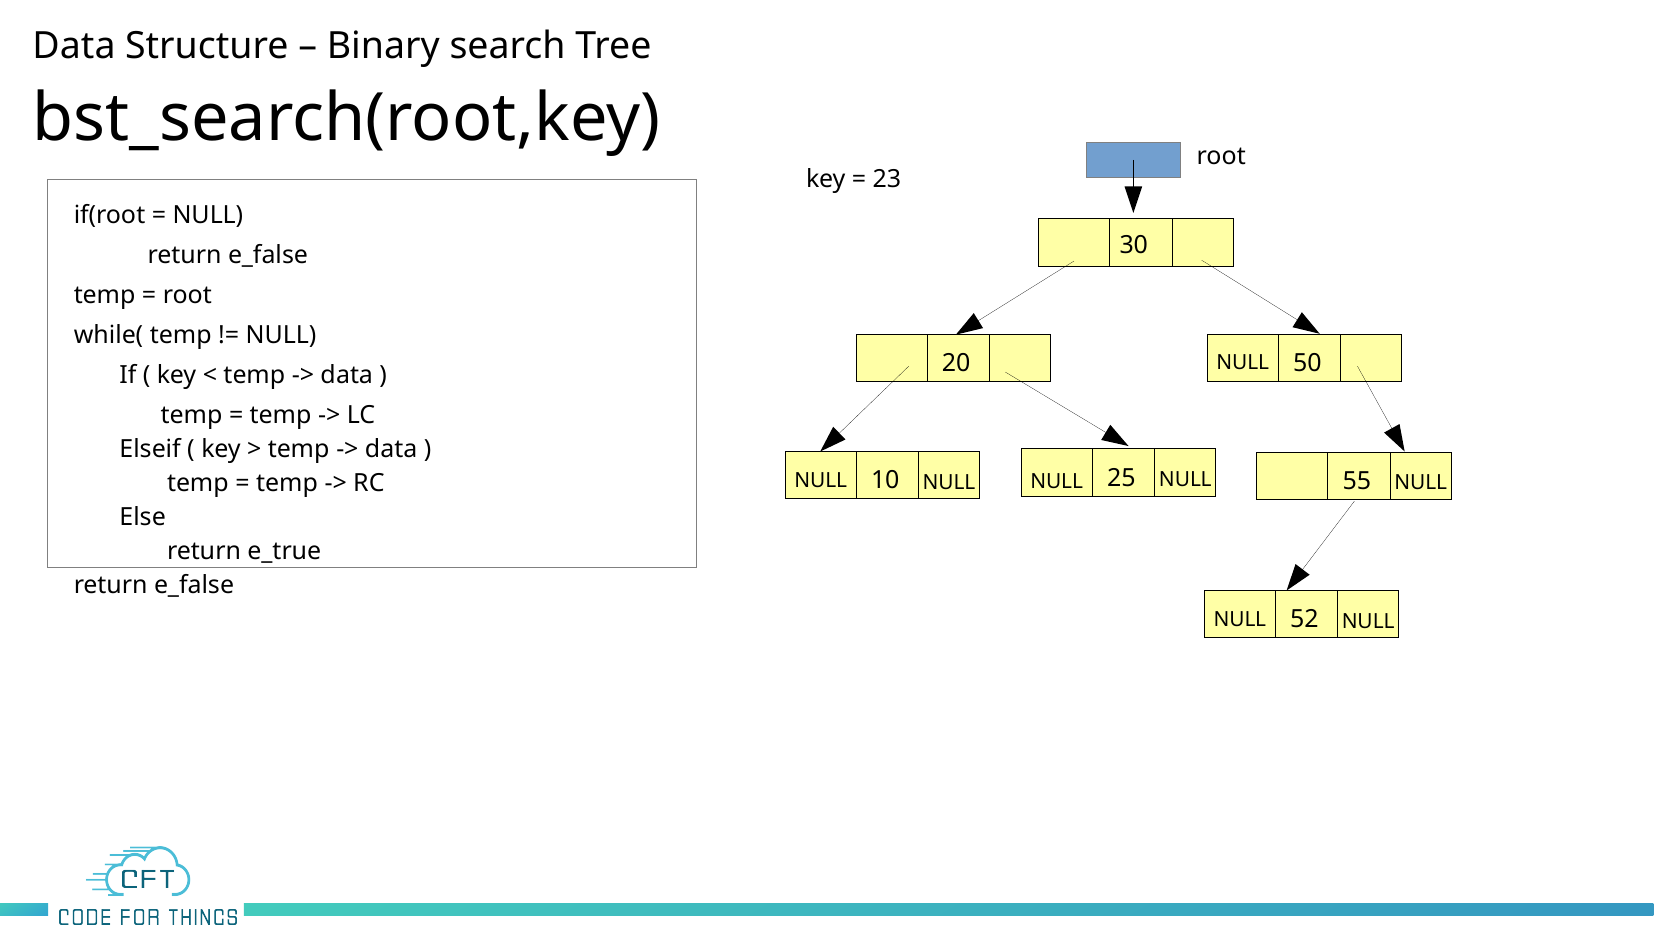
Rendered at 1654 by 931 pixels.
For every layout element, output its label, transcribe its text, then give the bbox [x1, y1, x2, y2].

text_box key = 23 [791, 153, 945, 198]
text_box root [1181, 130, 1262, 175]
text_box if(root = NULL) return e_false temp = root while( temp != NULL) If ( key < temp -> data ) temp = temp -> LC Elseif ( key > temp -> data ) temp = temp -> RC Else return e_true return e_false [59, 189, 556, 556]
text_box [1341, 334, 1402, 382]
text_box 50 [1278, 337, 1341, 382]
text_box 20 [927, 337, 989, 382]
text_box [1204, 590, 1275, 596]
text_box [1021, 448, 1092, 458]
picture [59, 846, 237, 925]
text_box [1155, 448, 1216, 456]
text_box [785, 451, 856, 457]
text_box 52 [1275, 593, 1338, 638]
text_box [1256, 452, 1327, 500]
text_box [990, 334, 1051, 382]
text_box NULL [1015, 458, 1100, 498]
text_box [1173, 218, 1234, 267]
text_box [1391, 452, 1452, 460]
text_box 10 [856, 454, 918, 499]
text_box 55 [1327, 455, 1390, 500]
text_box NULL [779, 457, 863, 497]
text_box [1110, 218, 1172, 267]
text_box [47, 179, 697, 568]
text_box [1086, 142, 1181, 178]
text_box [856, 334, 927, 382]
text_box NULL [1201, 340, 1286, 380]
text_box NULL [1327, 598, 1411, 638]
text_box NULL [1198, 596, 1283, 636]
text_box NULL [1144, 456, 1228, 496]
title Data Structure – Binary search Tree bst_search(root,key) [32, 12, 1184, 166]
text_box [1338, 590, 1399, 598]
text_box NULL [1379, 460, 1464, 500]
text_box [1207, 334, 1278, 340]
text_box 30 [1104, 219, 1167, 264]
text_box 25 [1092, 451, 1155, 497]
text_box [919, 451, 980, 459]
text_box NULL [908, 459, 992, 499]
text_box [1038, 218, 1109, 267]
